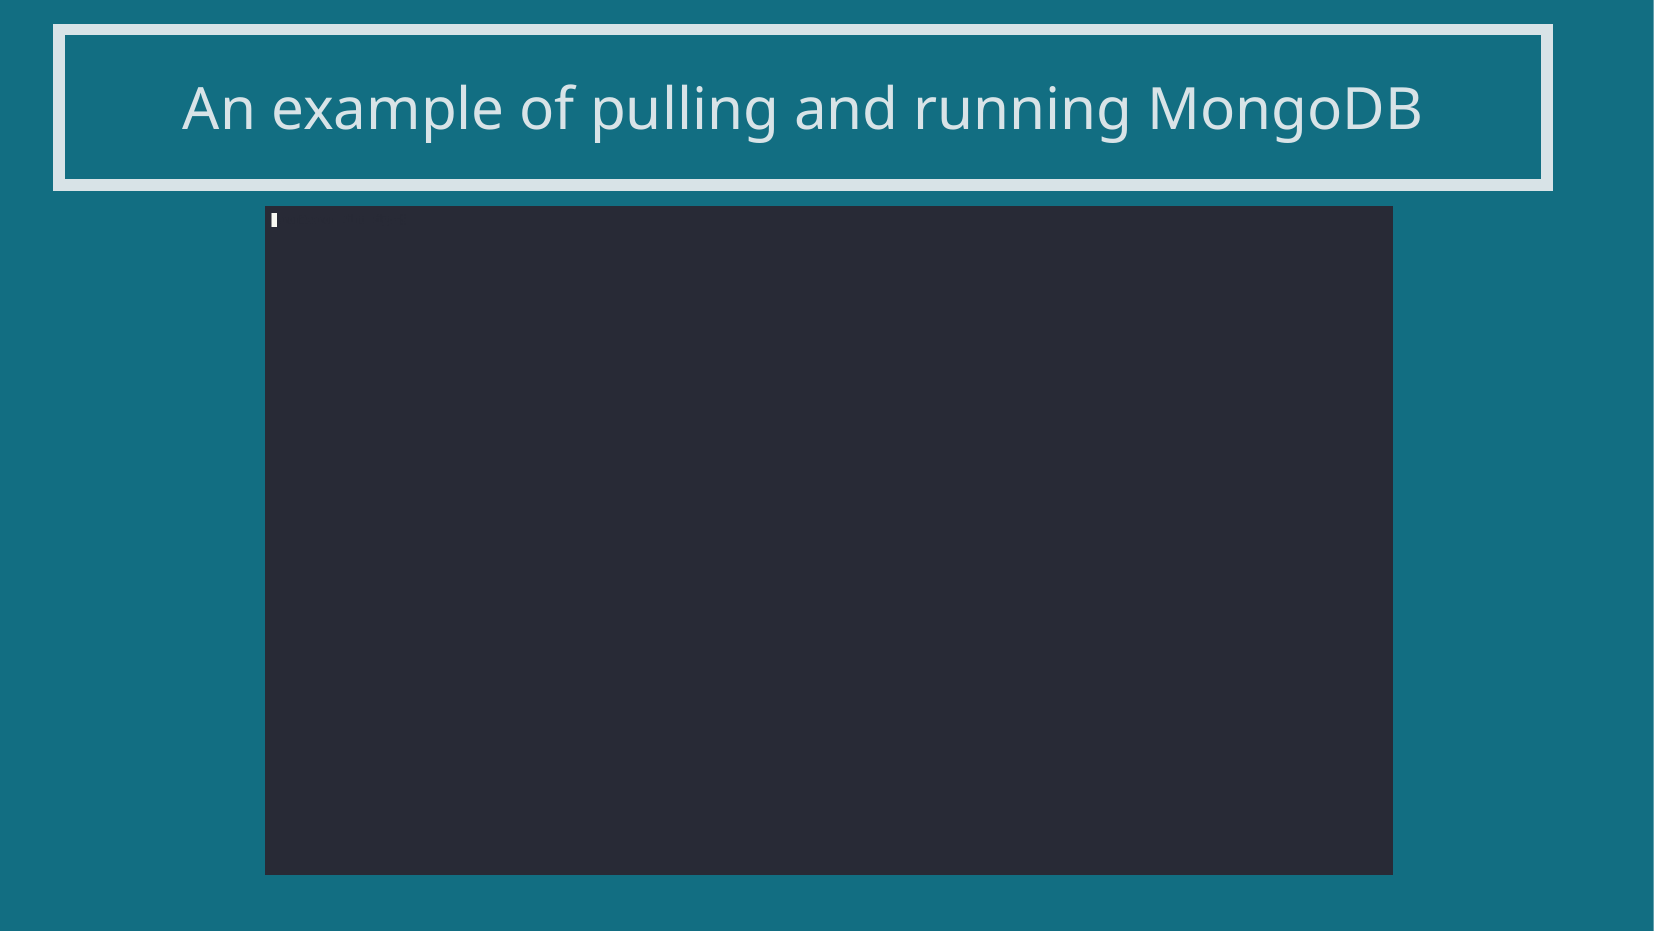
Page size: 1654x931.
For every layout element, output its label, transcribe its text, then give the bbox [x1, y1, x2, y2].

title An example of pulling and running MongoDB [59, 29, 1548, 185]
picture [0, 0, 1654, 931]
